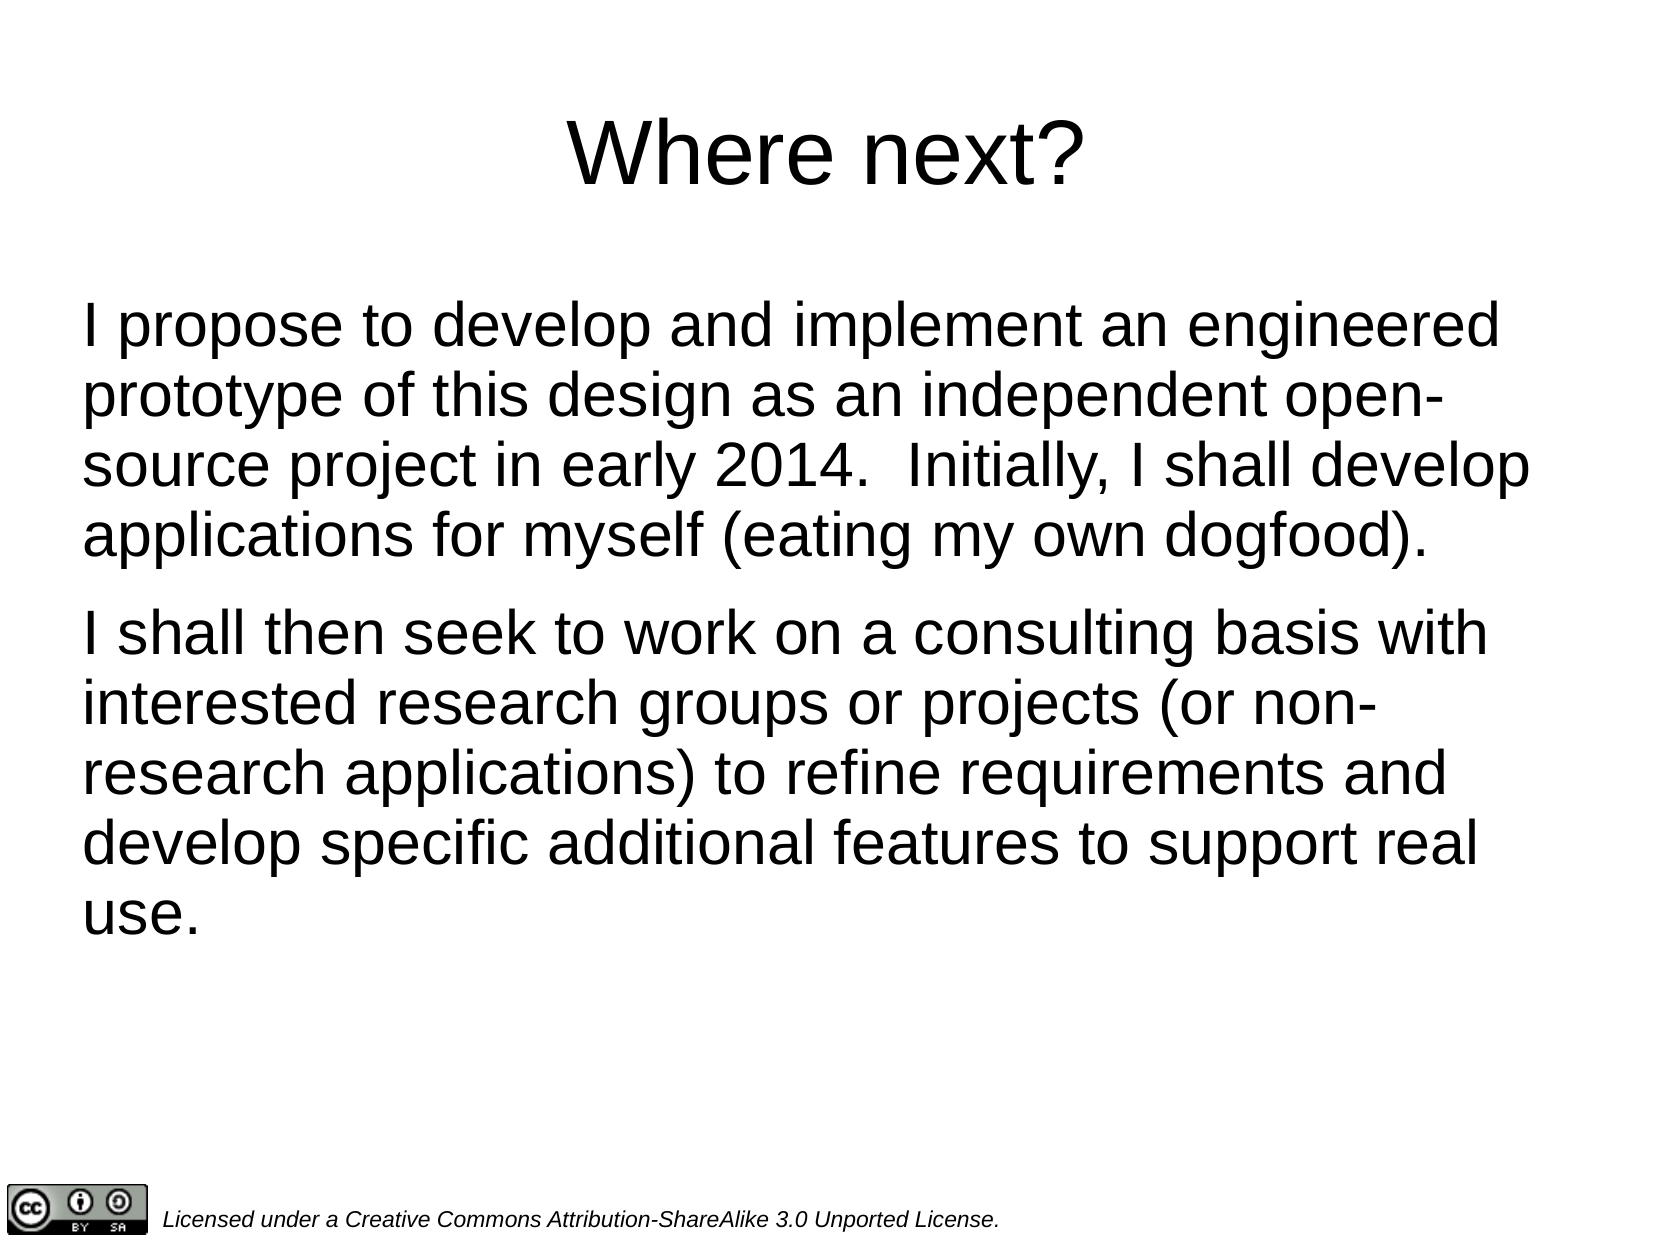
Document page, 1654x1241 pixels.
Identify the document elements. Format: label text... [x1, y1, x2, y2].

title Where next? [82, 49, 1571, 257]
list I propose to develop and implement an engineered prototype of this design as an independent open-source project in early 2014. Initially, I shall develop applications for myself (eating my own dogfood). I shall then seek to work on a consulting basis with interested research groups or projects (or non-research applications) to refine requirements and develop specific additional features to support real use. [82, 290, 1538, 1010]
picture [7, 1184, 148, 1235]
